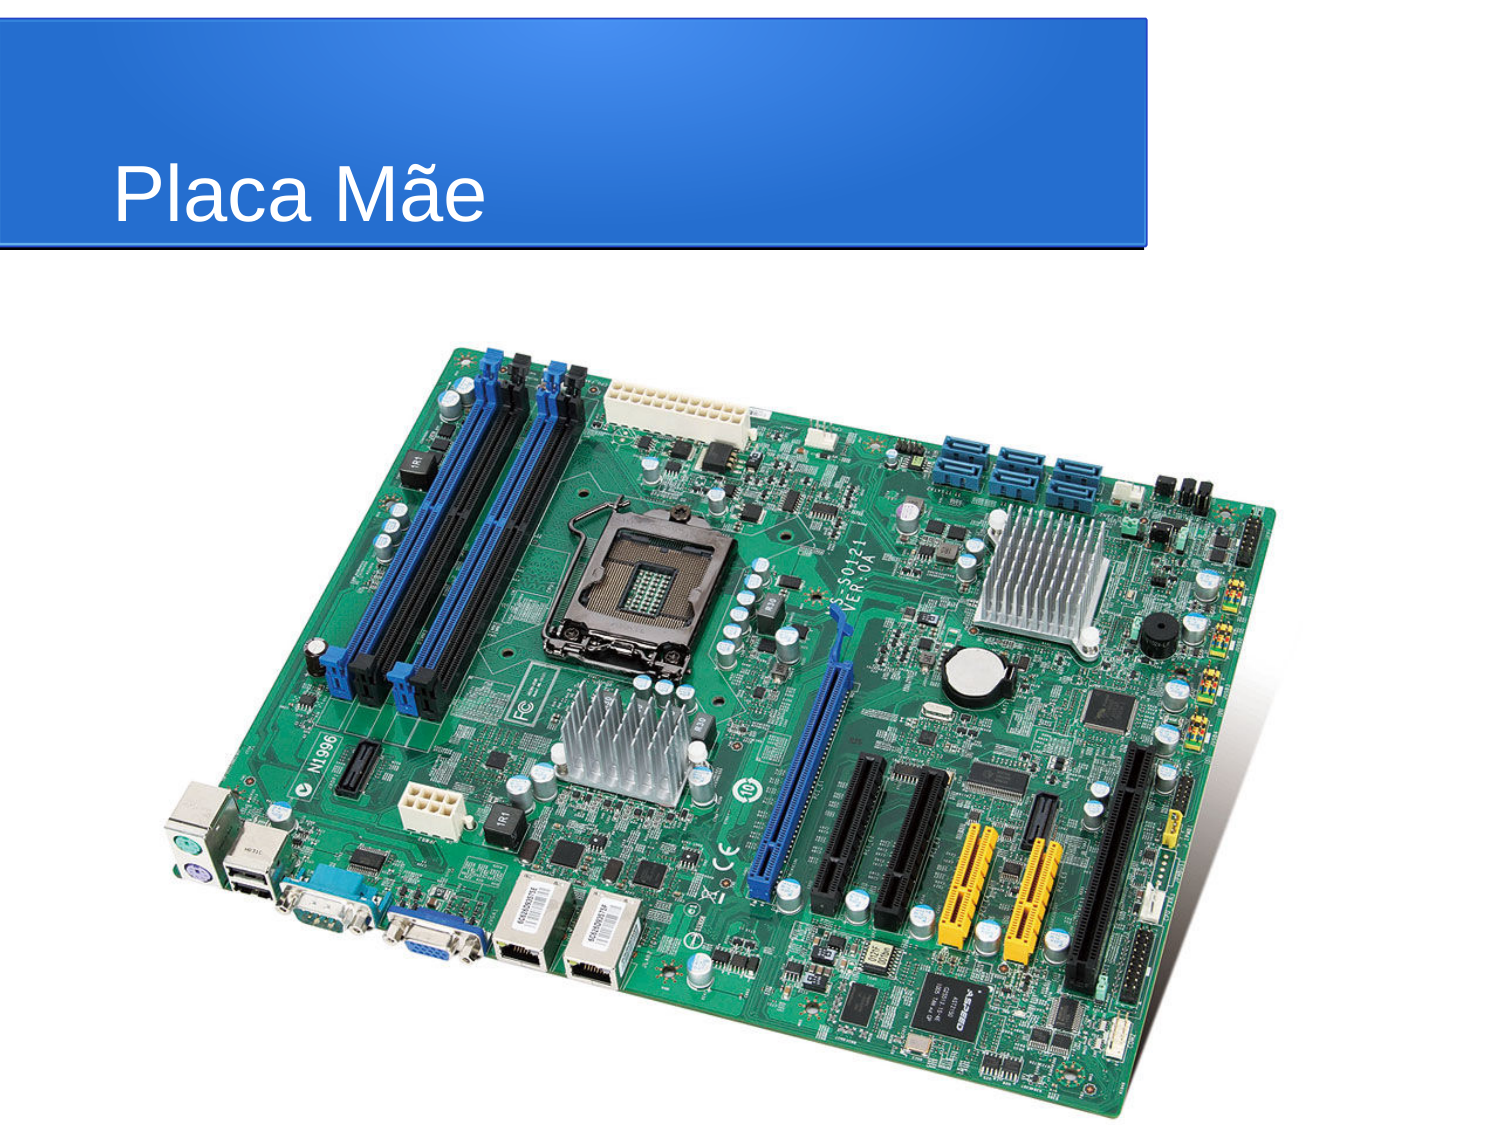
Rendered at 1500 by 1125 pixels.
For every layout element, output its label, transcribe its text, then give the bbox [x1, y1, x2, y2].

picture [141, 257, 1312, 1125]
title Placa Mãe [112, 107, 1388, 280]
